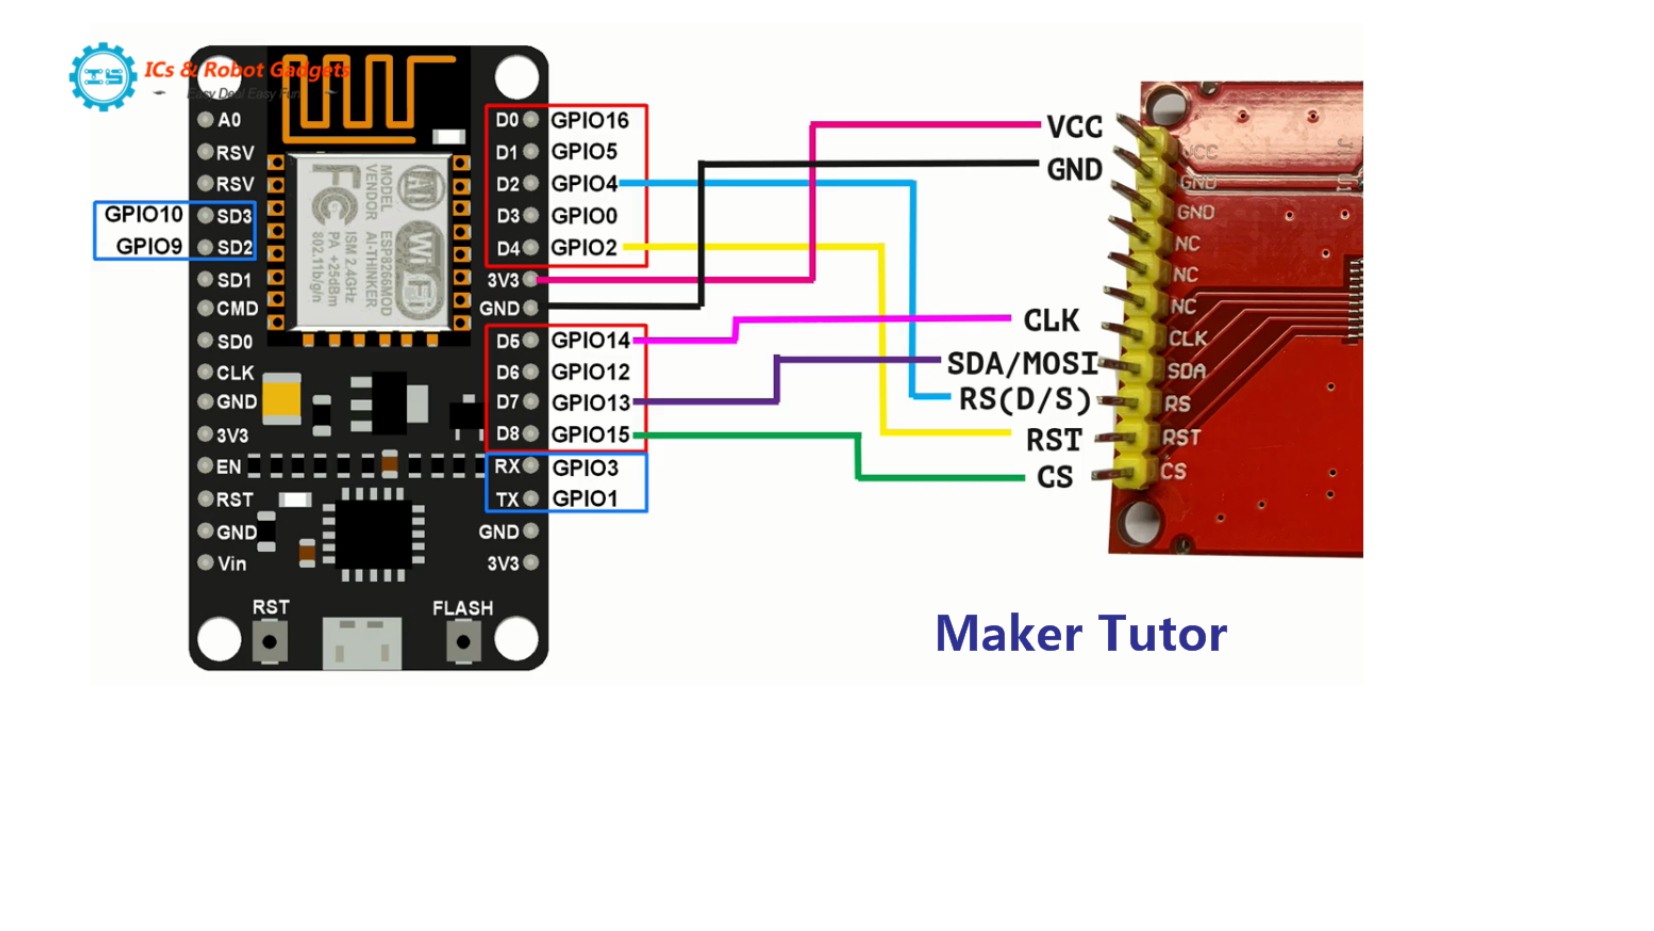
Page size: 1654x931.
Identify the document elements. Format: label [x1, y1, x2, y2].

picture [59, 23, 1374, 685]
